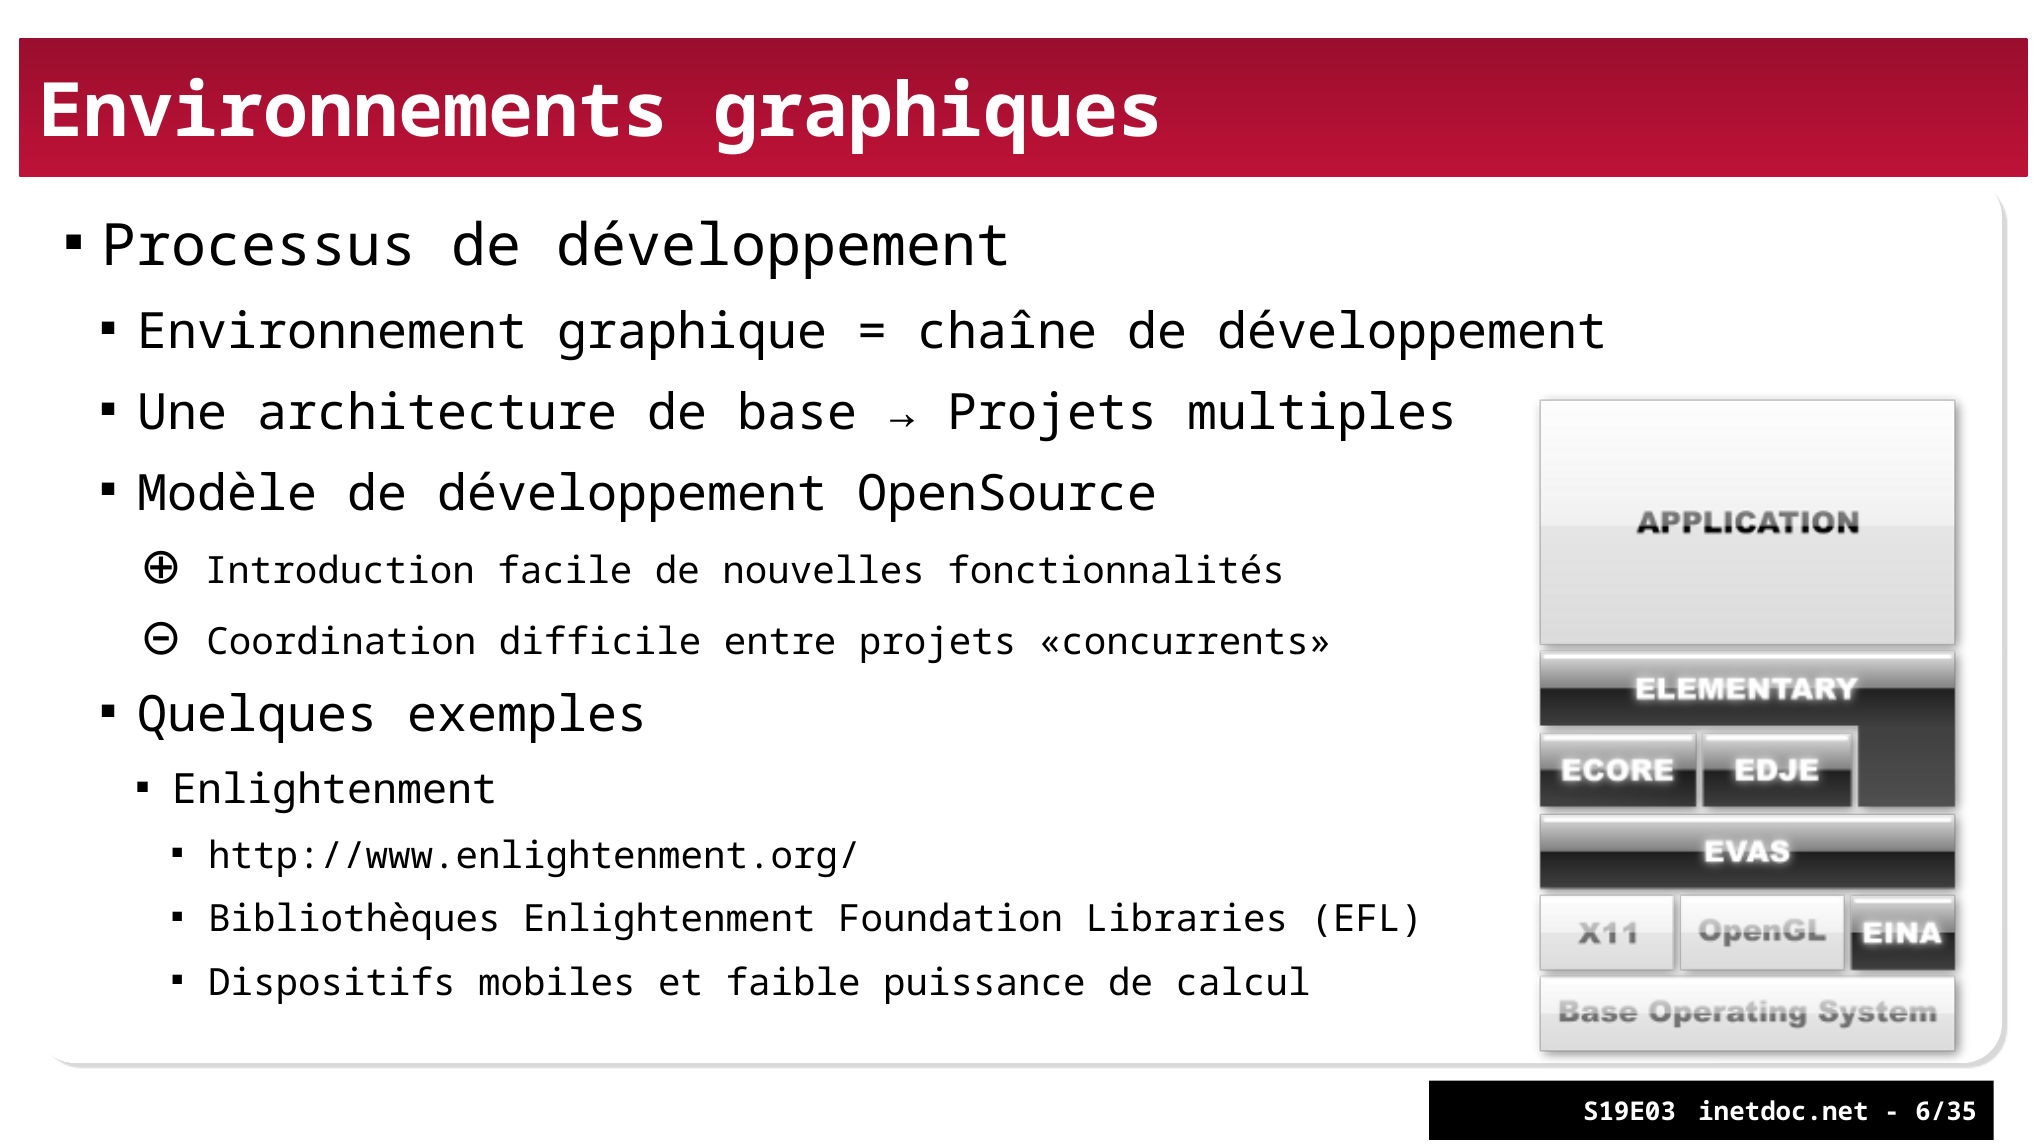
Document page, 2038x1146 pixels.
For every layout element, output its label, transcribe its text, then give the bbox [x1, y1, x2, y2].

picture [1511, 371, 1985, 1080]
text_box Environnements graphiques [19, 38, 2028, 177]
text_box S19E03 inetdoc.net - <numéro>/35 [1429, 1080, 1994, 1140]
text_box Processus de développement Environnement graphique = chaîne de développement Une architecture de base → Projets multiples Modèle de développement OpenSource ⊕ Introduction facile de nouvelles fonctionnalités ⊝ Coordination difficile entre projets «concurrents» Quelques exemples Enlightenment http://www.enlightenment.org/ Bibliothèques Enlightenment Foundation Libraries (EFL) Dispositifs mobiles et faible puissance de calcul [35, 177, 2003, 1064]
